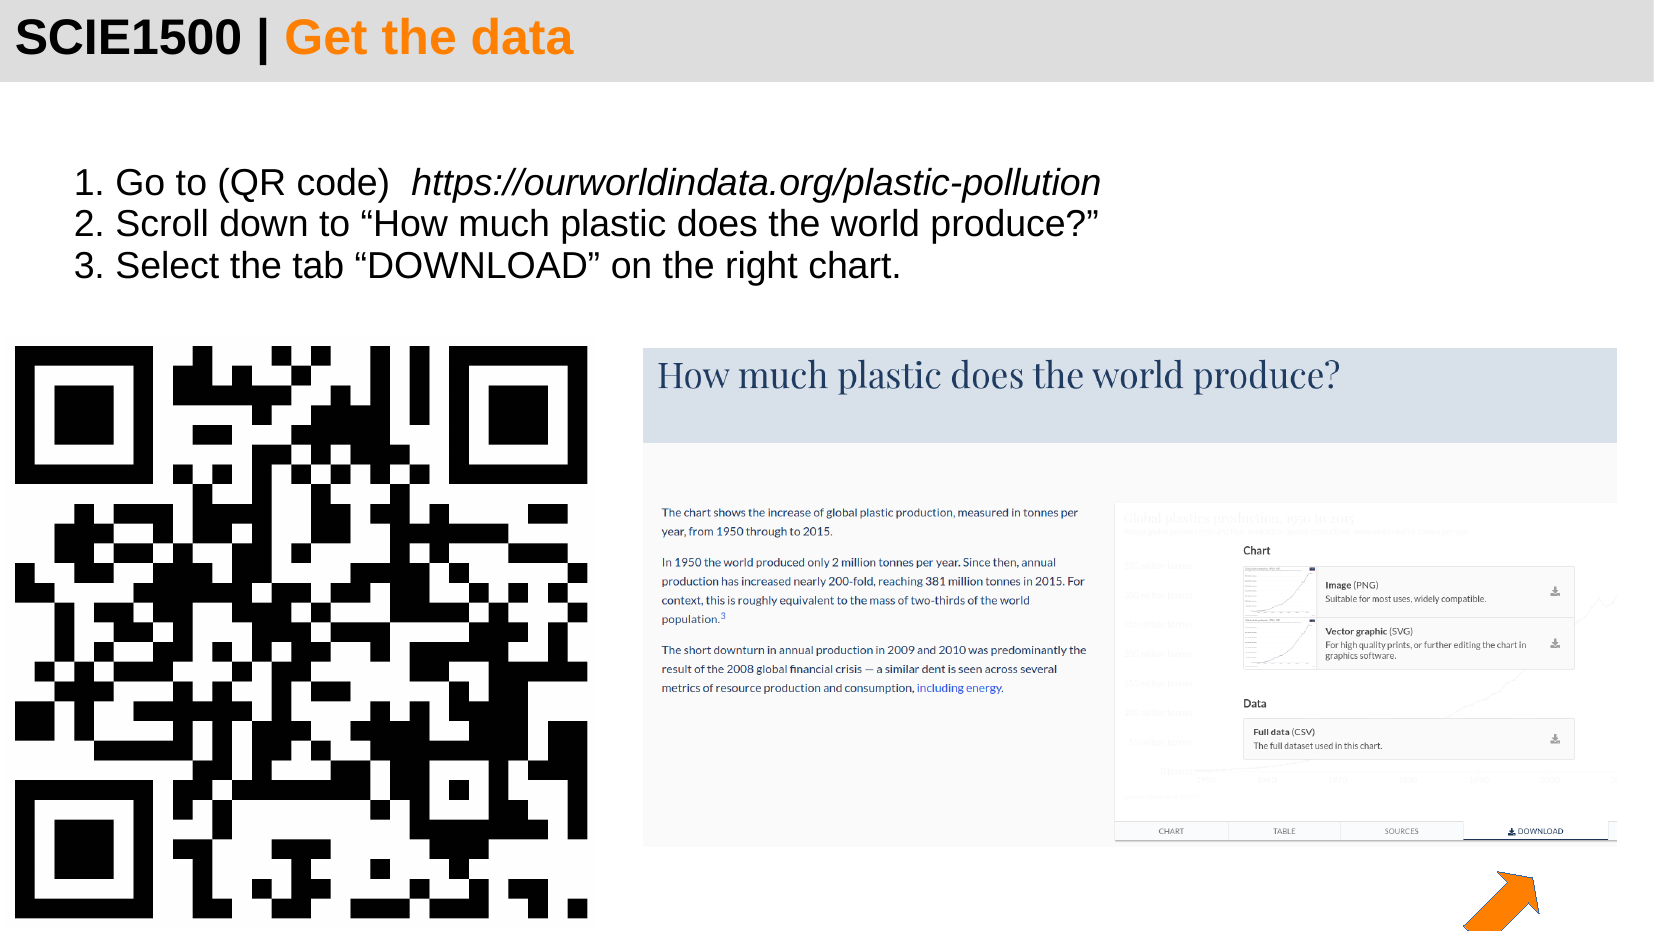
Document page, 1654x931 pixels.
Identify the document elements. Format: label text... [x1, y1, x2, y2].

picture [643, 348, 1617, 847]
text_box [1463, 871, 1540, 931]
text_box SCIE1500 | Get the data [0, 2, 1619, 83]
text_box [0, 0, 1654, 83]
picture [5, 336, 597, 928]
text_box 1. Go to (QR code) https://ourworldindata.org/plastic-pollution 2. Scroll down to “How much plastic does the world produce?” 3. Select the tab “DOWNLOAD” on the right chart. [59, 153, 1128, 295]
